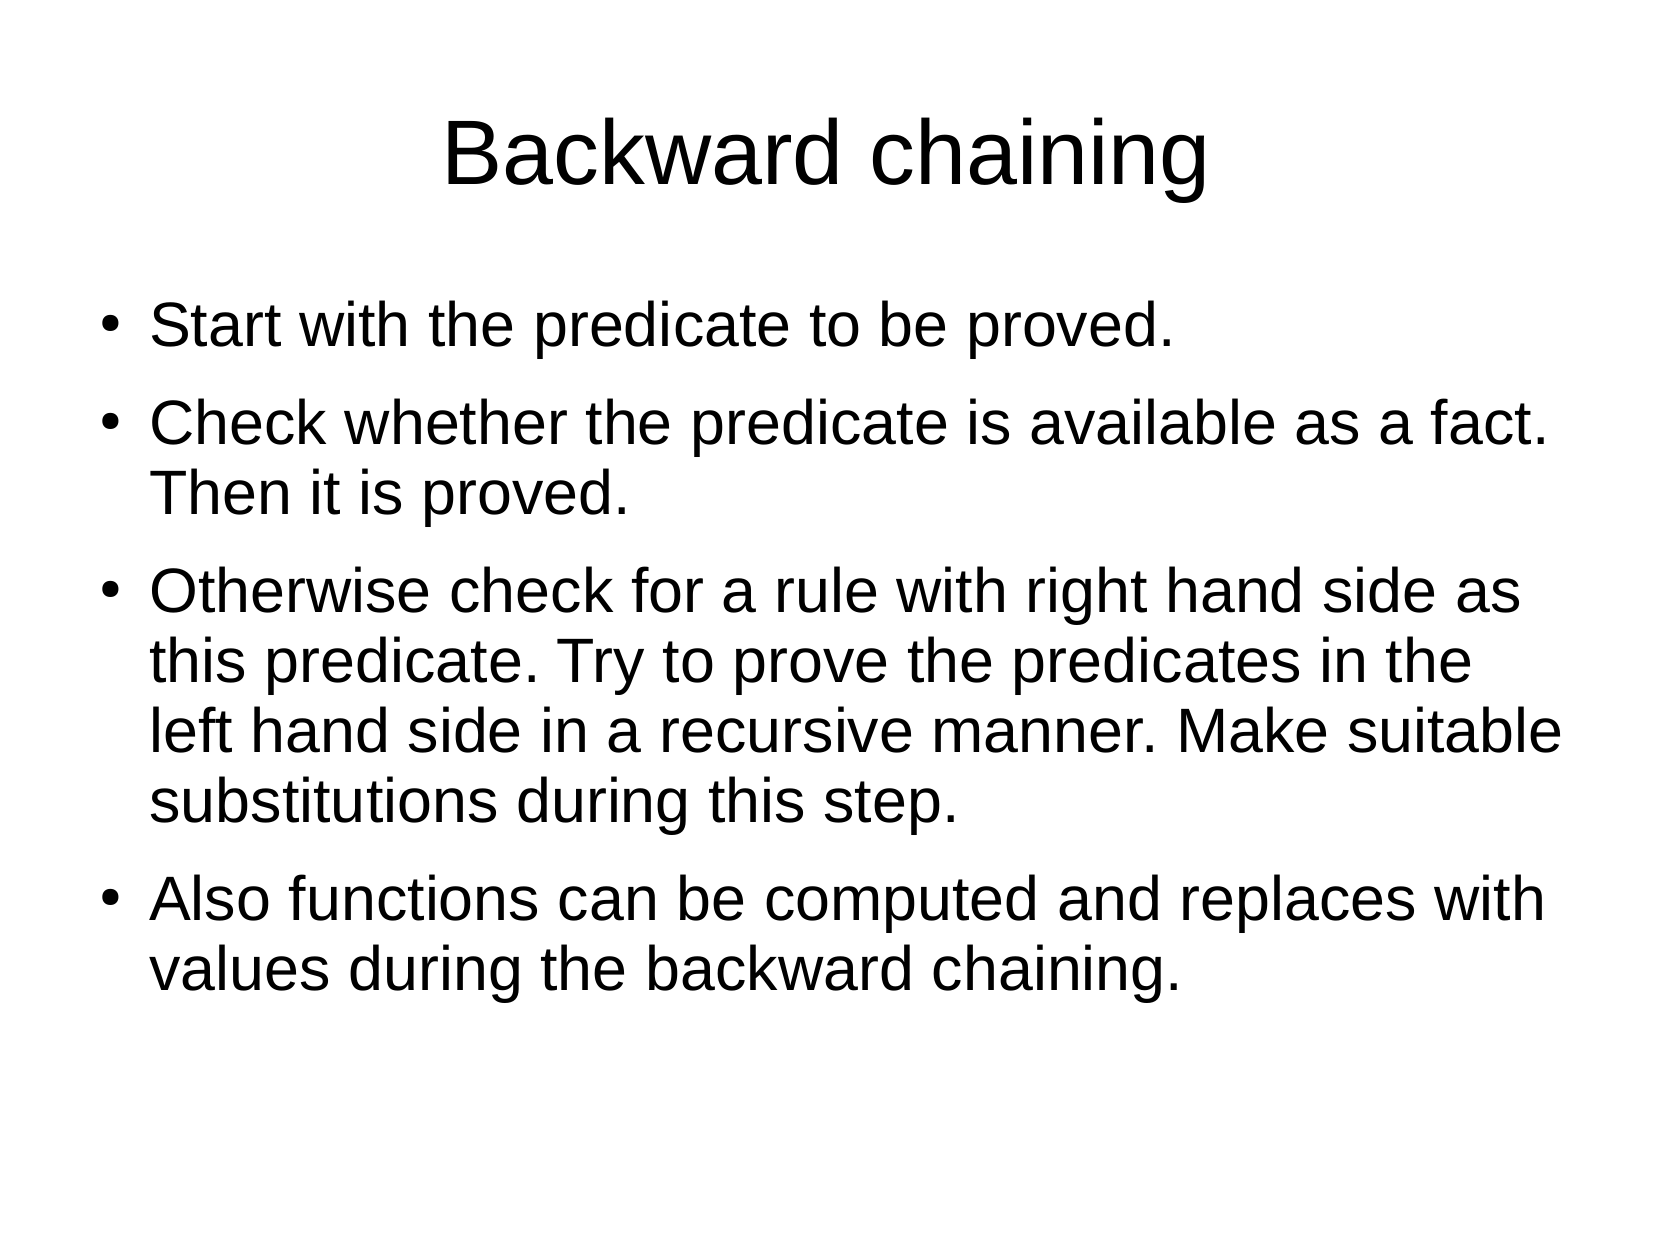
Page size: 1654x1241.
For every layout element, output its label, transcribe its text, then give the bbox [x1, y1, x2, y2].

title Backward chaining [82, 49, 1571, 257]
list Start with the predicate to be proved. Check whether the predicate is available as a fact. Then it is proved. Otherwise check for a rule with right hand side as this predicate. Try to prove the predicates in the left hand side in a recursive manner. Make suitable substitutions during this step. Also functions can be computed and replaces with values during the backward chaining. [82, 290, 1571, 1010]
